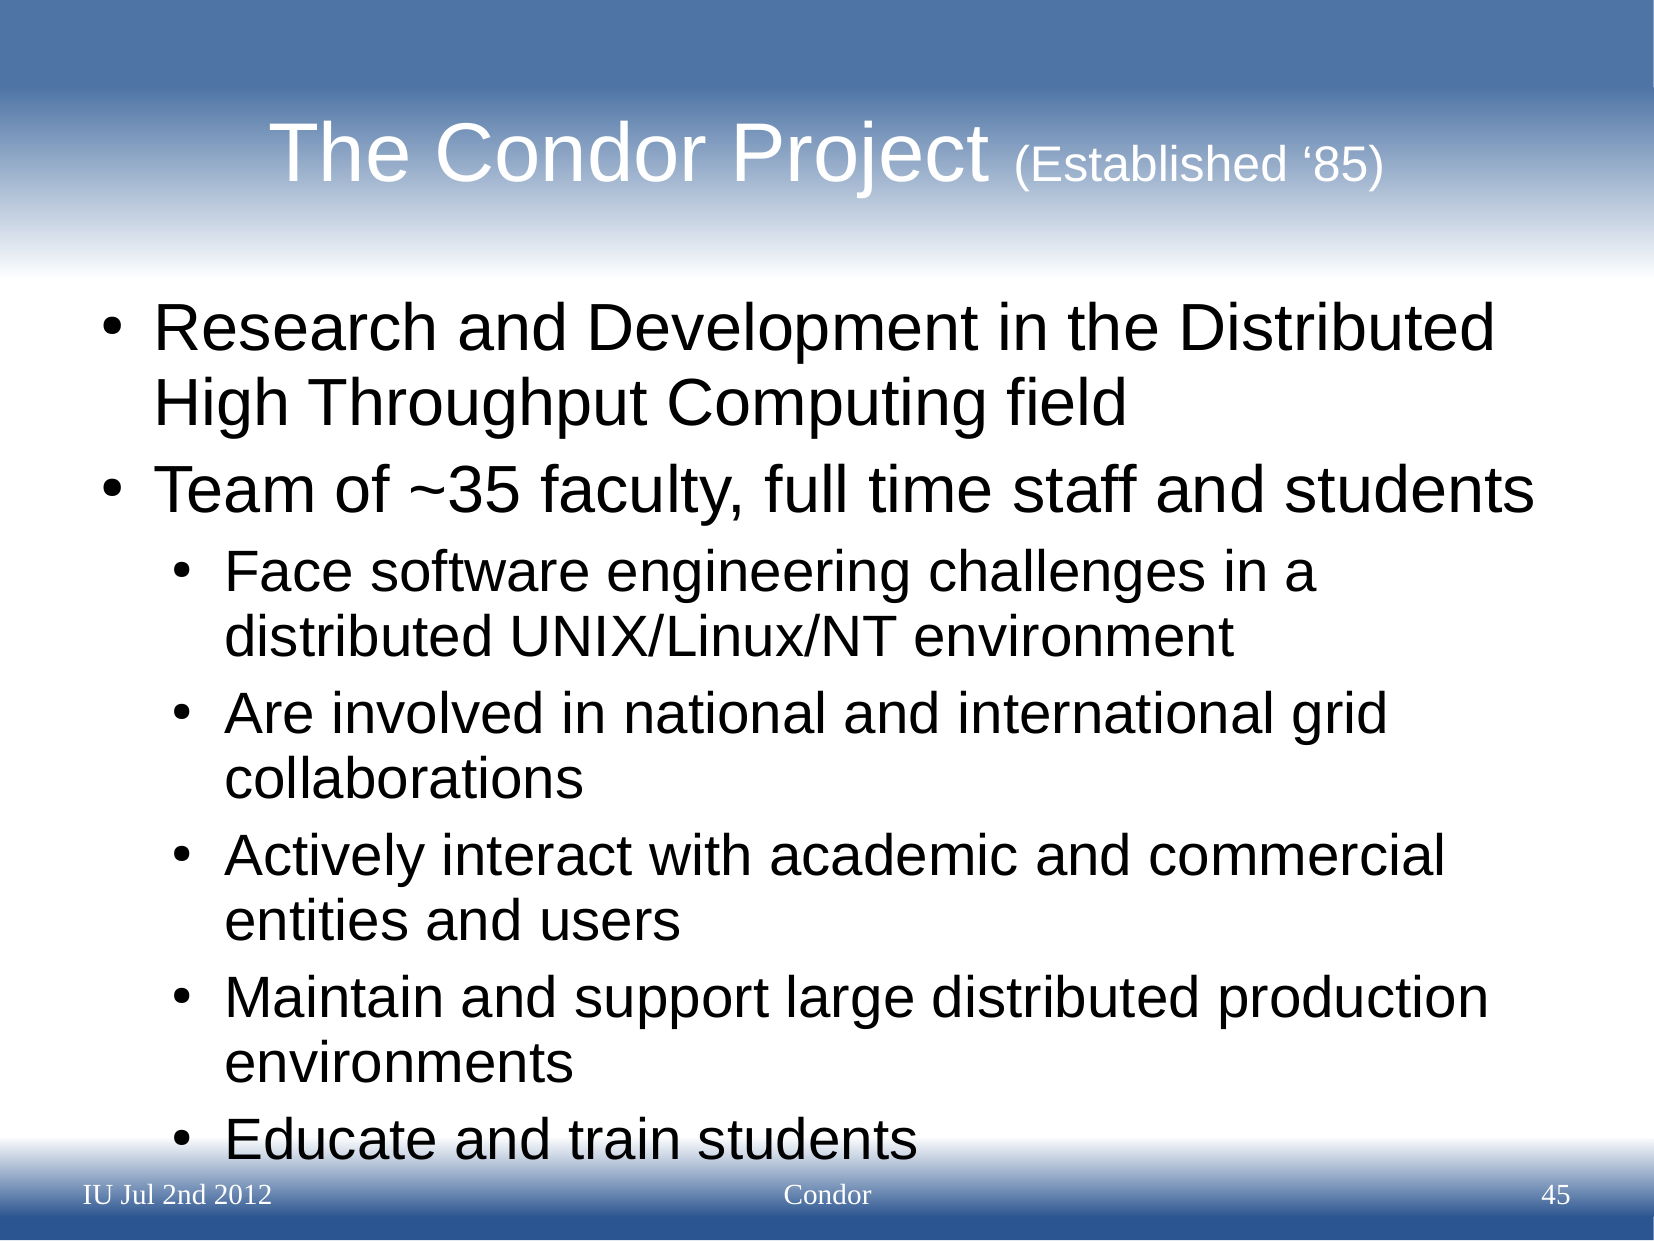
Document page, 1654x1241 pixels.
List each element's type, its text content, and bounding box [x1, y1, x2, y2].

title The Condor Project (Established ‘85) [82, 56, 1571, 250]
list Research and Development in the Distributed High Throughput Computing field Team of ~35 faculty, full time staff and students Face software engineering challenges in a distributed UNIX/Linux/NT environment Are involved in national and international grid collaborations Actively interact with academic and commercial entities and users Maintain and support large distributed production environments Educate and train students [82, 290, 1571, 1109]
